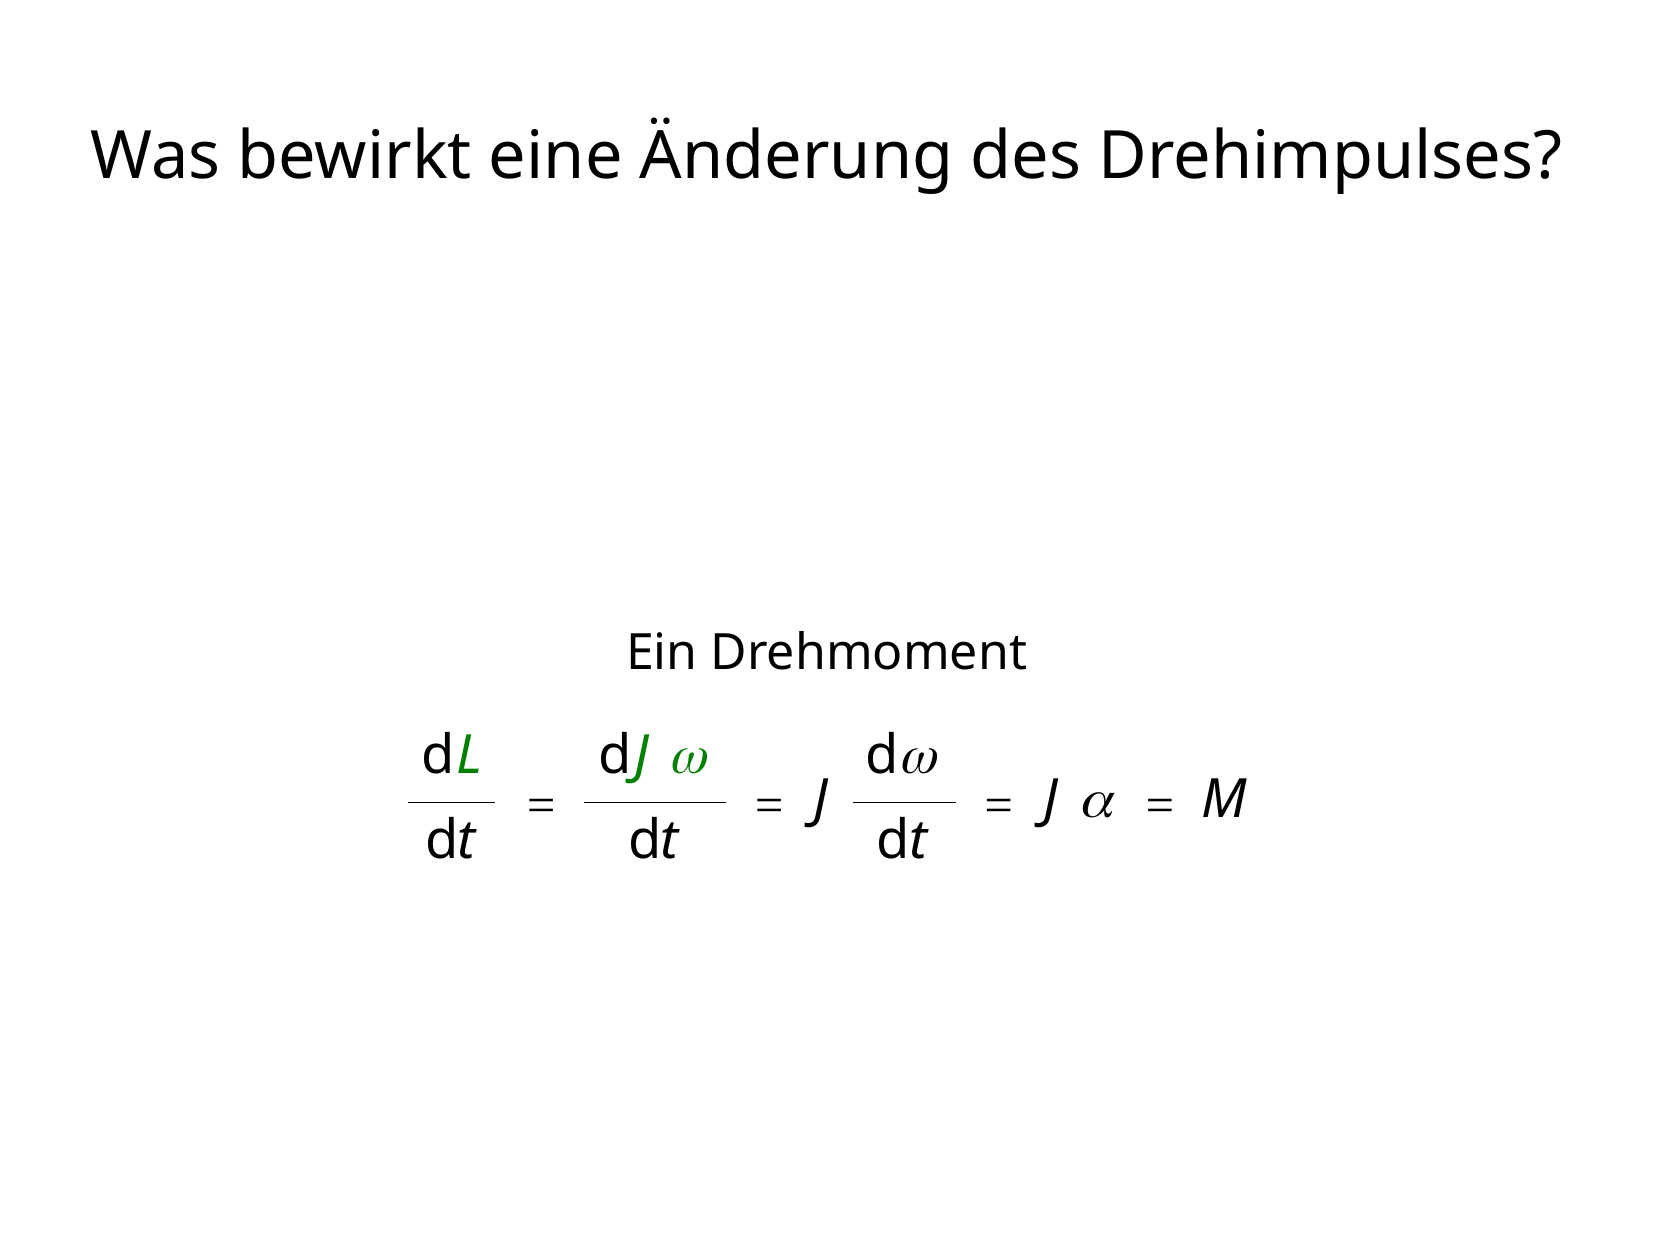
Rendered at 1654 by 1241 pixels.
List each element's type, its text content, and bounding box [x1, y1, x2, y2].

title Was bewirkt eine Änderung des Drehimpulses? [82, 49, 1571, 257]
subtitle Ein Drehmoment [82, 290, 1571, 1010]
chart [399, 722, 1254, 873]
